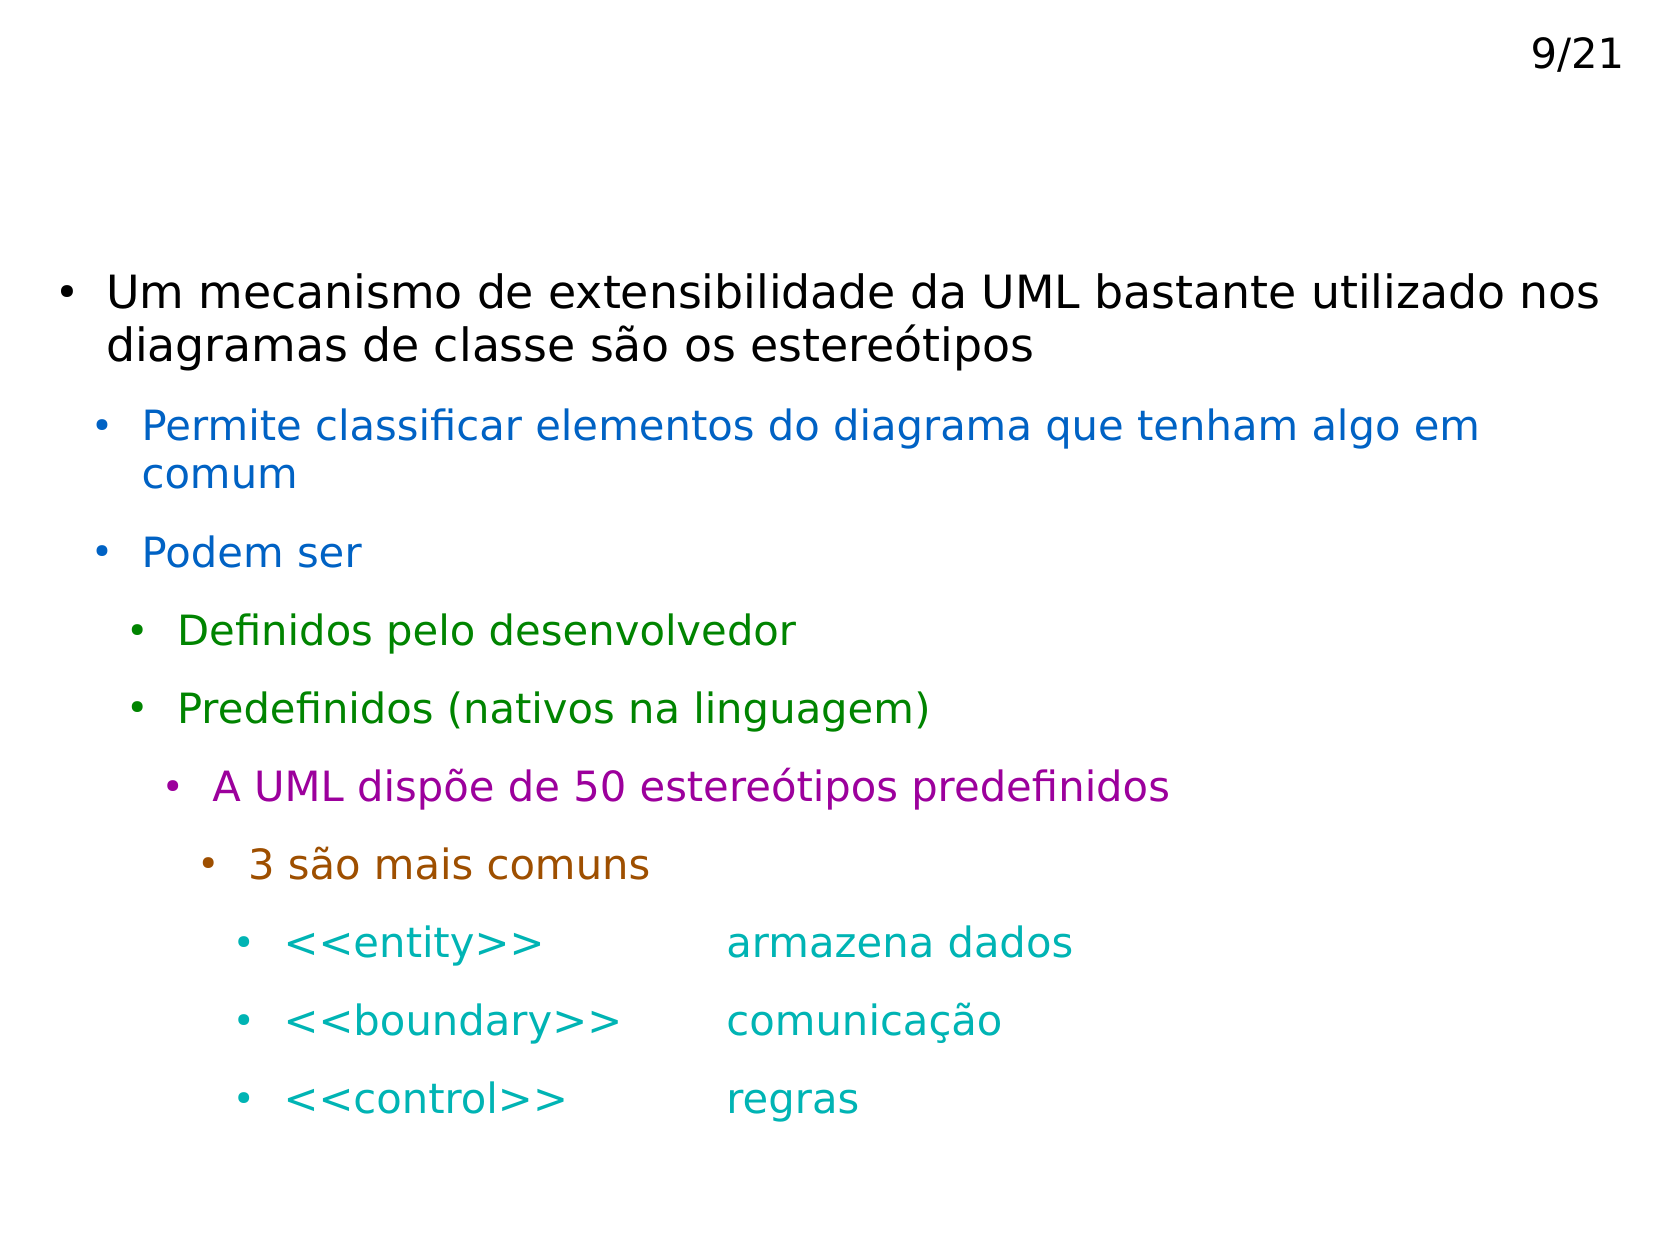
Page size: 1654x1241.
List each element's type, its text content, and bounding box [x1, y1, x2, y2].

list Um mecanismo de extensibilidade da UML bastante utilizado nos diagramas de classe são os estereótipos Permite classificar elementos do diagrama que tenham algo em comum Podem ser Definidos pelo desenvolvedor Predefinidos (nativos na linguagem) A UML dispõe de 50 estereótipos predefinidos 3 são mais comuns <<entity>> armazena dados <<boundary>> comunicação <<control>> regras [59, 265, 1625, 1211]
